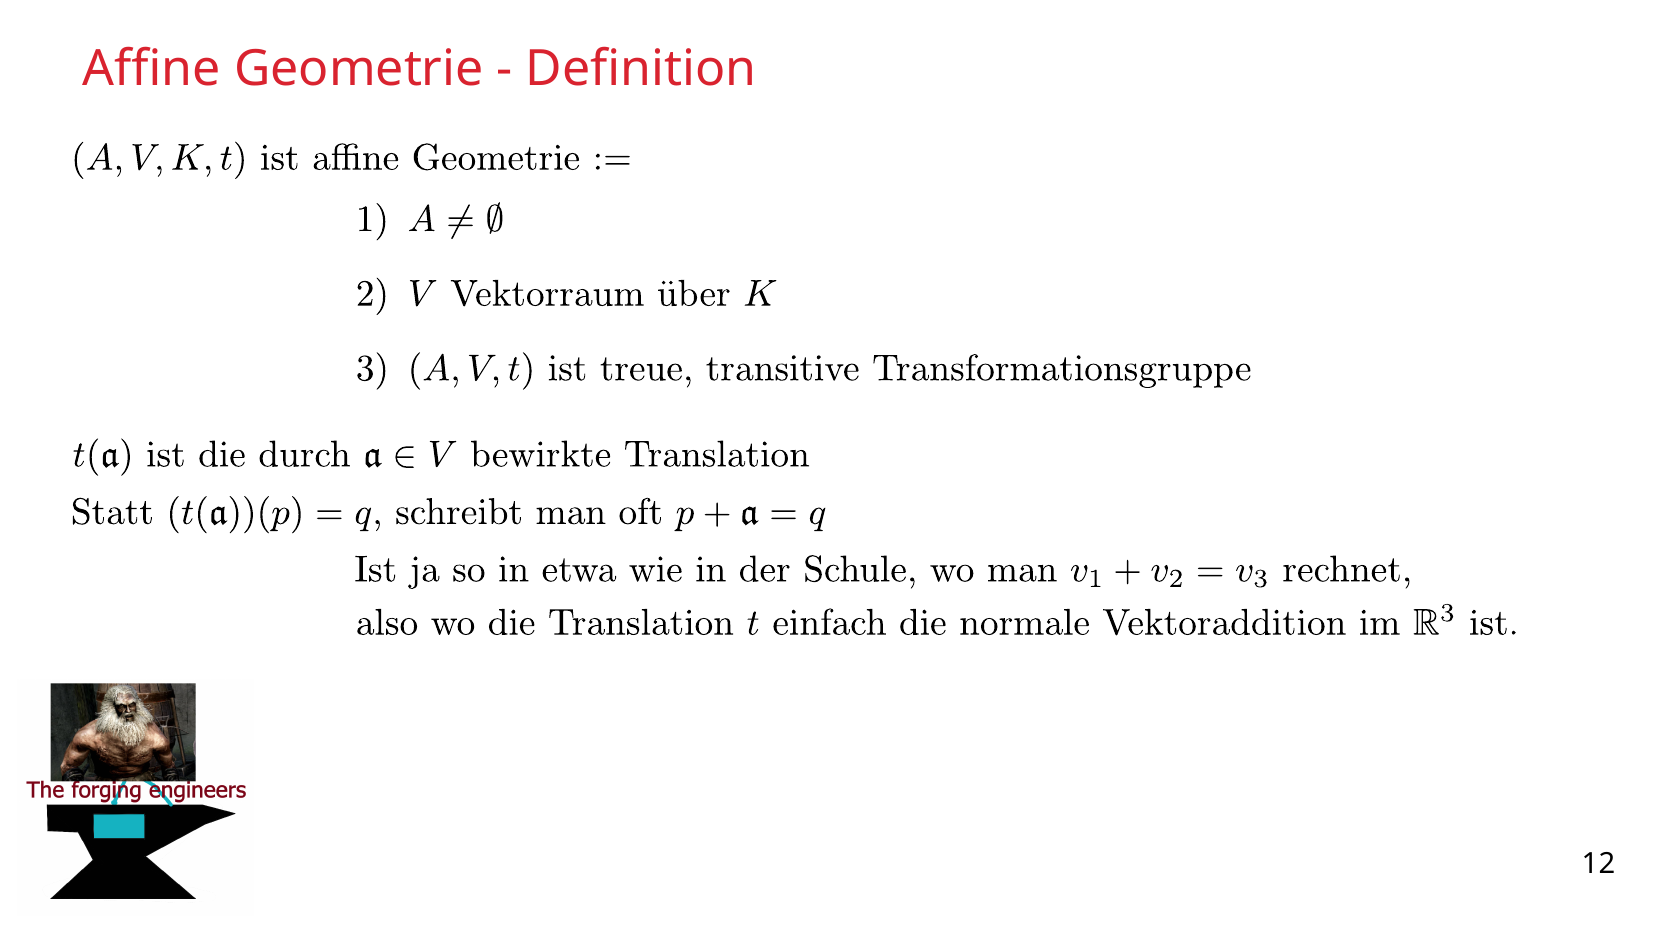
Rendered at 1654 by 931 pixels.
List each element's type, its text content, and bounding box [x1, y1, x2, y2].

picture [354, 200, 1252, 392]
title Affine Geometrie - Definition [82, 37, 1571, 95]
picture [354, 602, 1518, 637]
picture [70, 141, 630, 179]
picture [70, 437, 811, 478]
picture [70, 496, 826, 534]
picture [17, 679, 254, 916]
picture [354, 555, 1410, 590]
